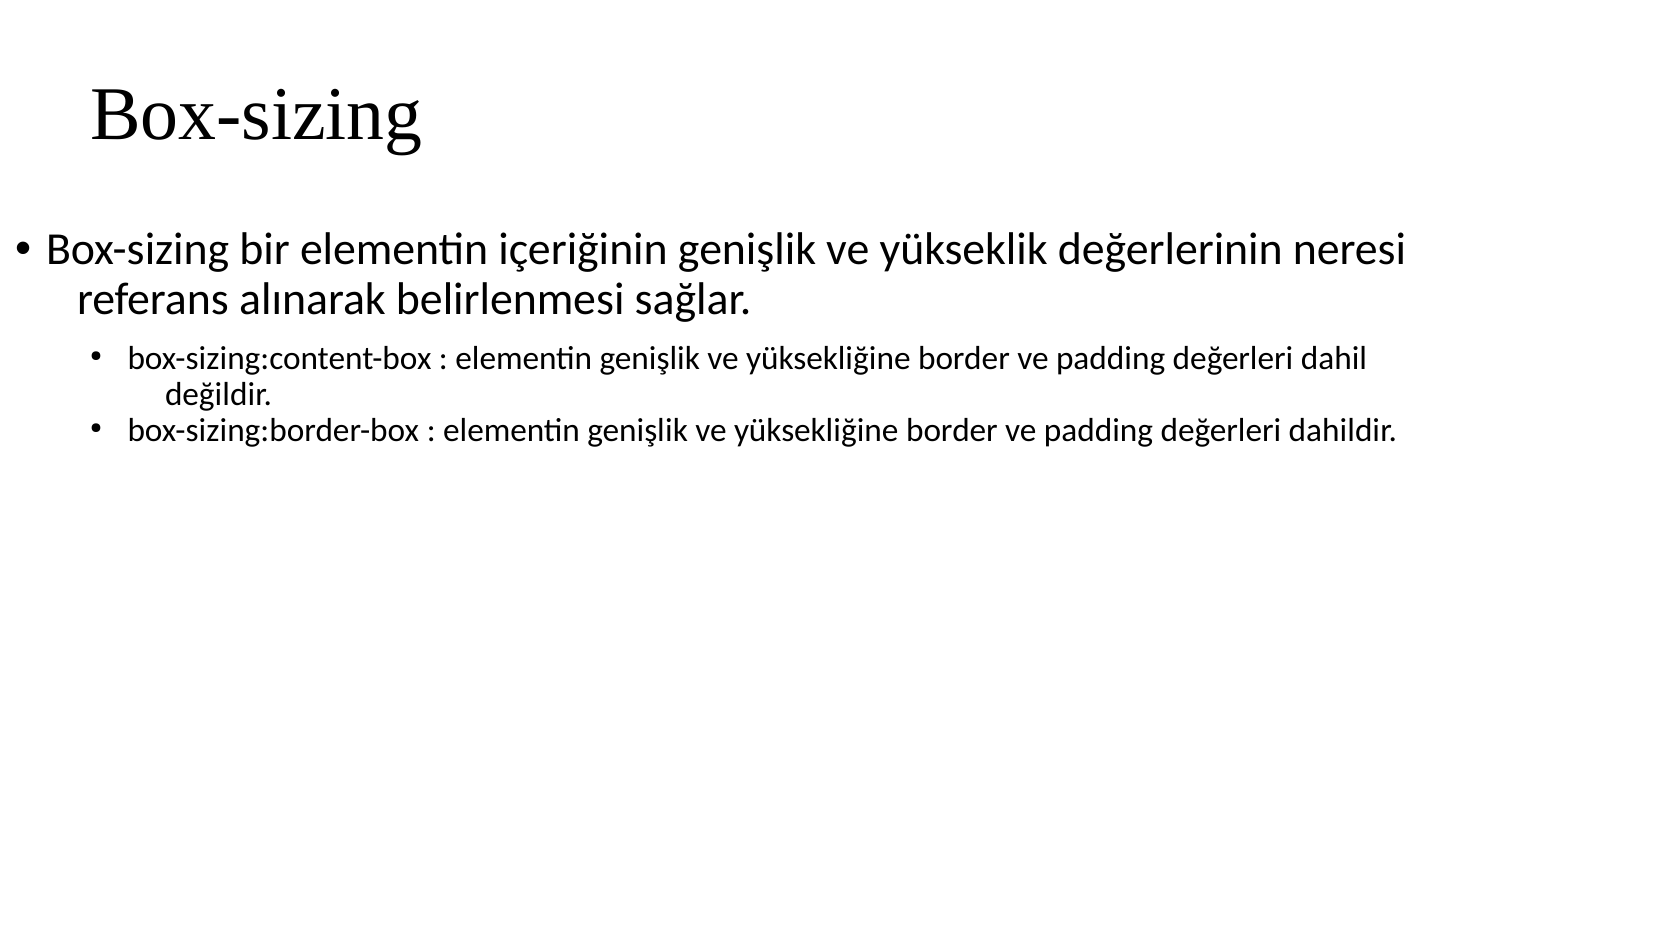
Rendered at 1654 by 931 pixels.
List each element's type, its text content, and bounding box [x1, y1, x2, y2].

list Box-sizing bir elementin içeriğinin genişlik ve yükseklik değerlerinin neresi referans alınarak belirlenmesi sağlar. box-sizing:content-box : elementin genişlik ve yüksekliğine border ve padding değerleri dahil değildir. box-sizing:border-box : elementin genişlik ve yüksekliğine border ve padding değerleri dahildir. [0, 217, 1489, 758]
title Box-sizing [0, 36, 1489, 193]
